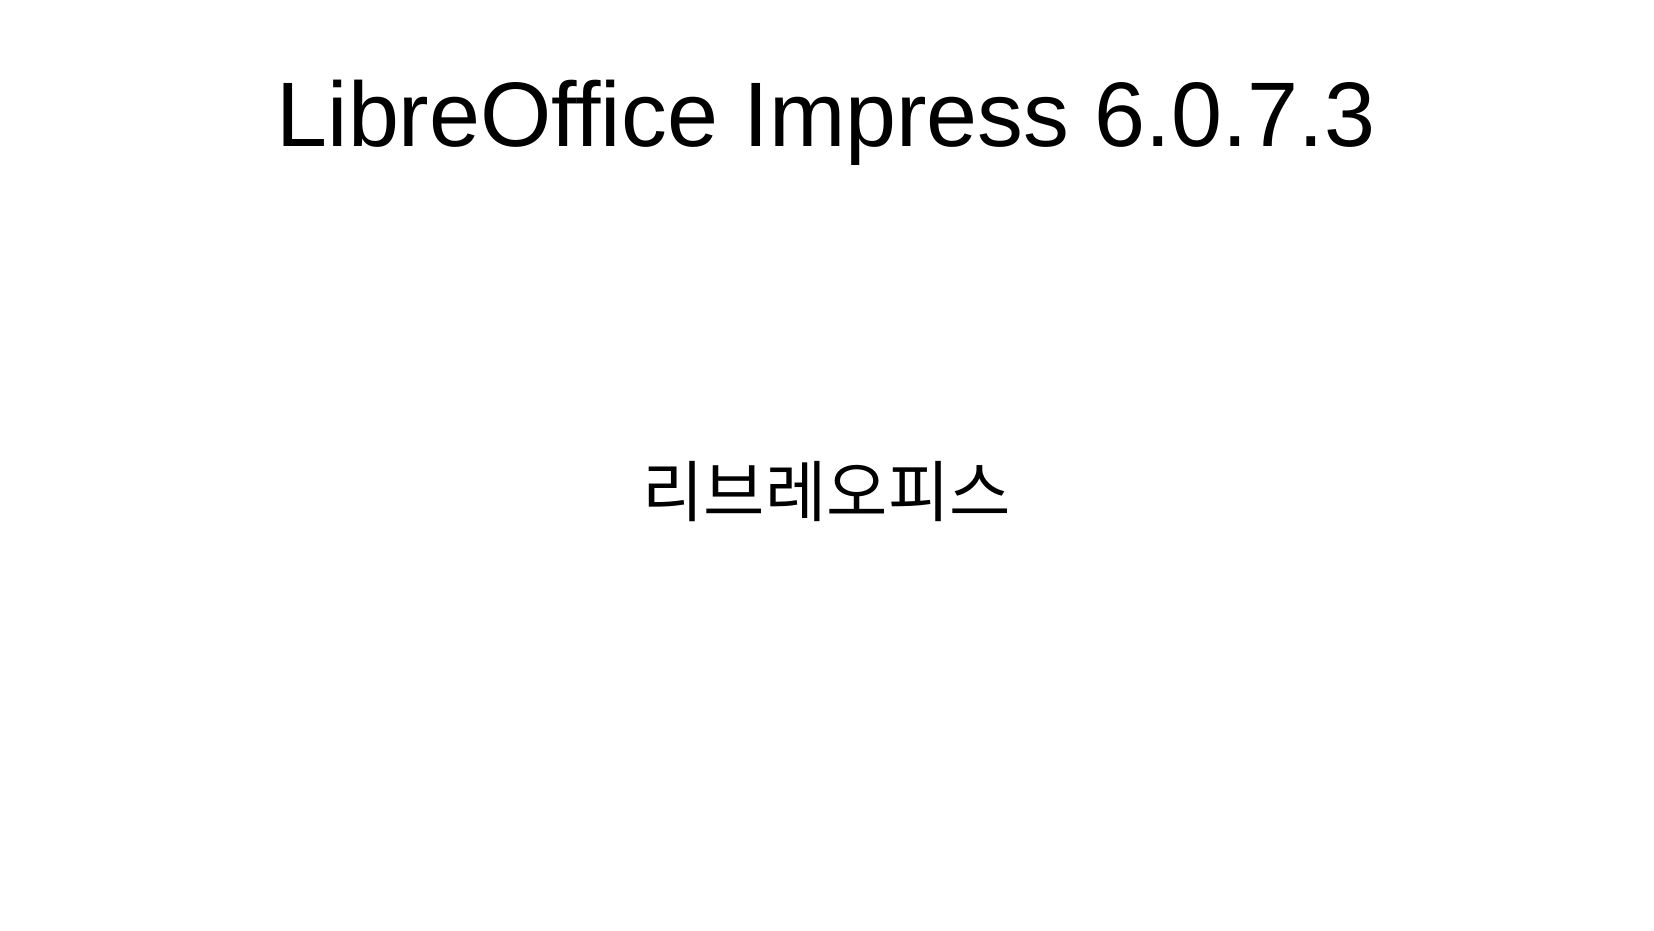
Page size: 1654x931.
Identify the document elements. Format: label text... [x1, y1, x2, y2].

title LibreOffice Impress 6.0.7.3 [82, 37, 1571, 193]
subtitle 리브레오피스 [82, 217, 1571, 758]
